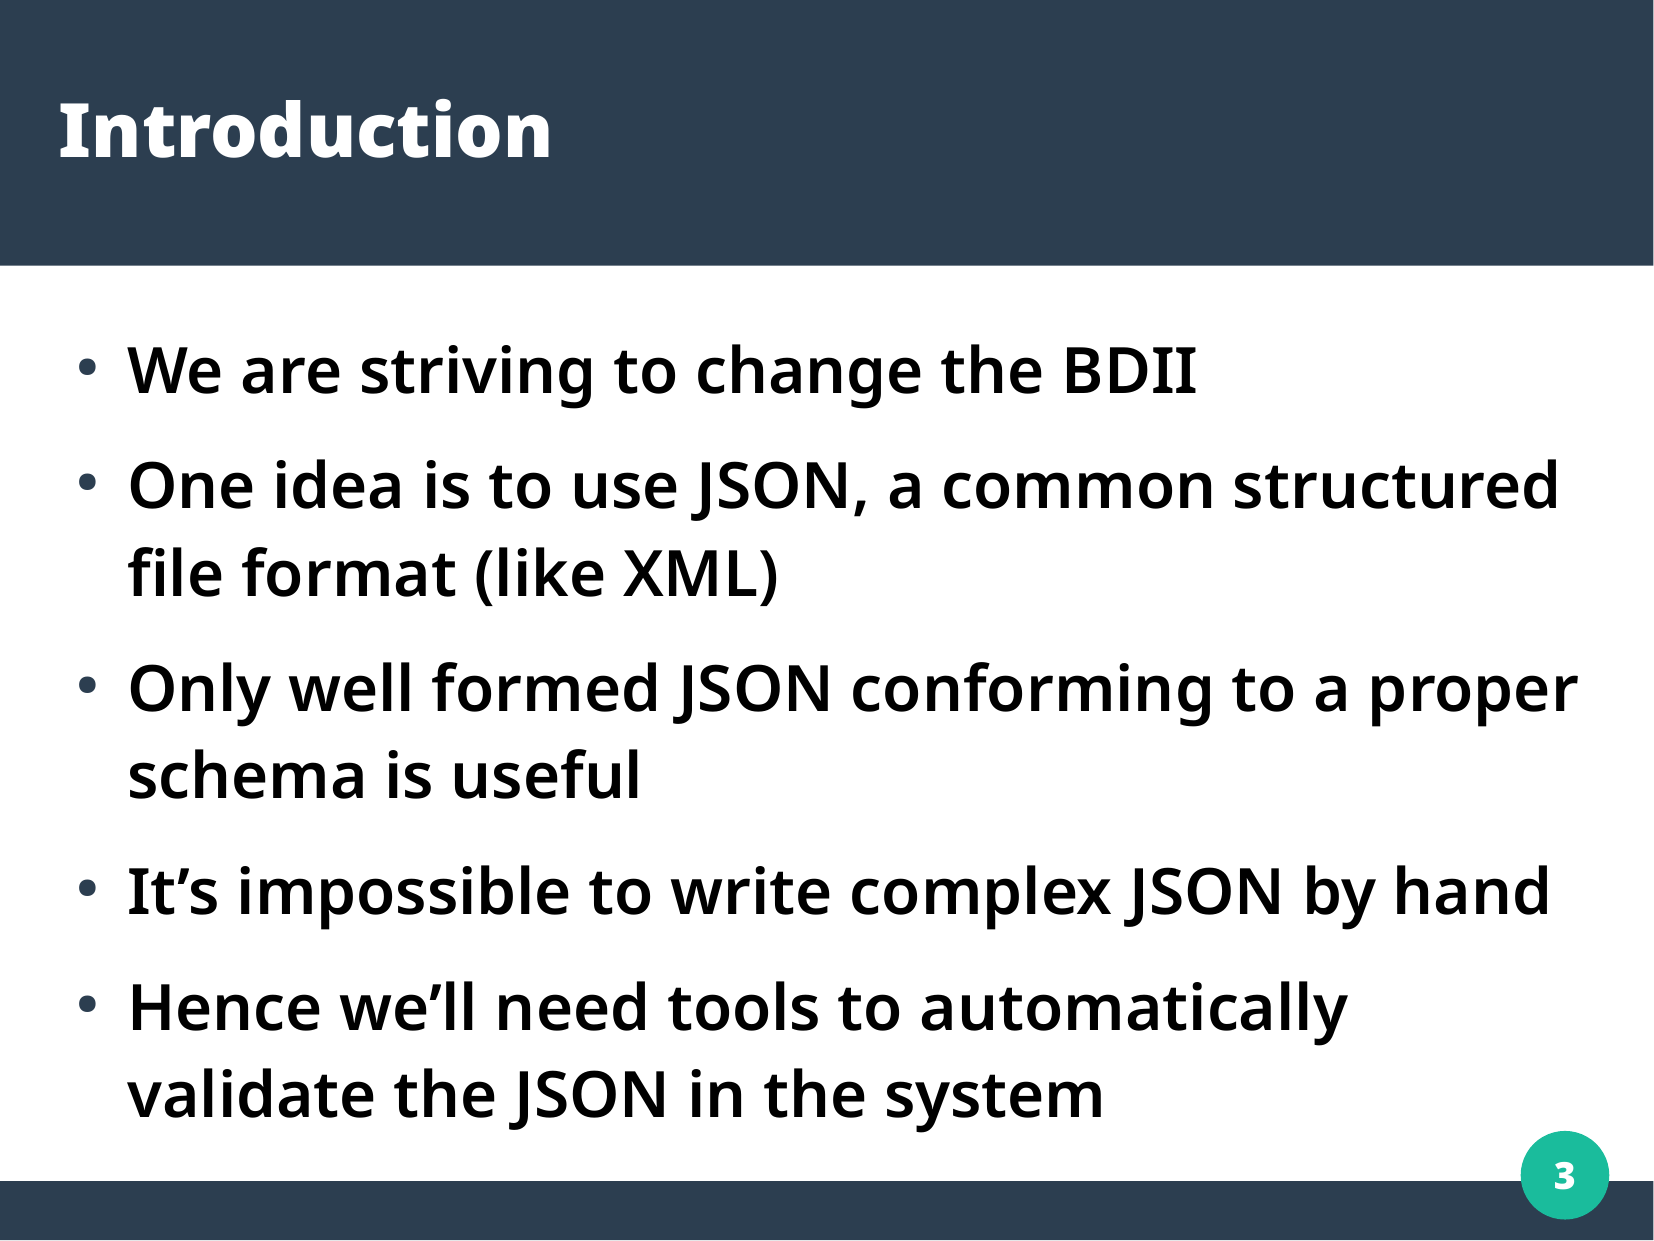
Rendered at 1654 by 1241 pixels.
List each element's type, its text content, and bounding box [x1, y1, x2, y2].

list We are striving to change the BDII One idea is to use JSON, a common structured file format (like XML) Only well formed JSON conforming to a proper schema is useful It’s impossible to write complex JSON by hand Hence we’ll need tools to automatically validate the JSON in the system [59, 324, 1595, 1152]
title Introduction [59, 49, 1595, 207]
